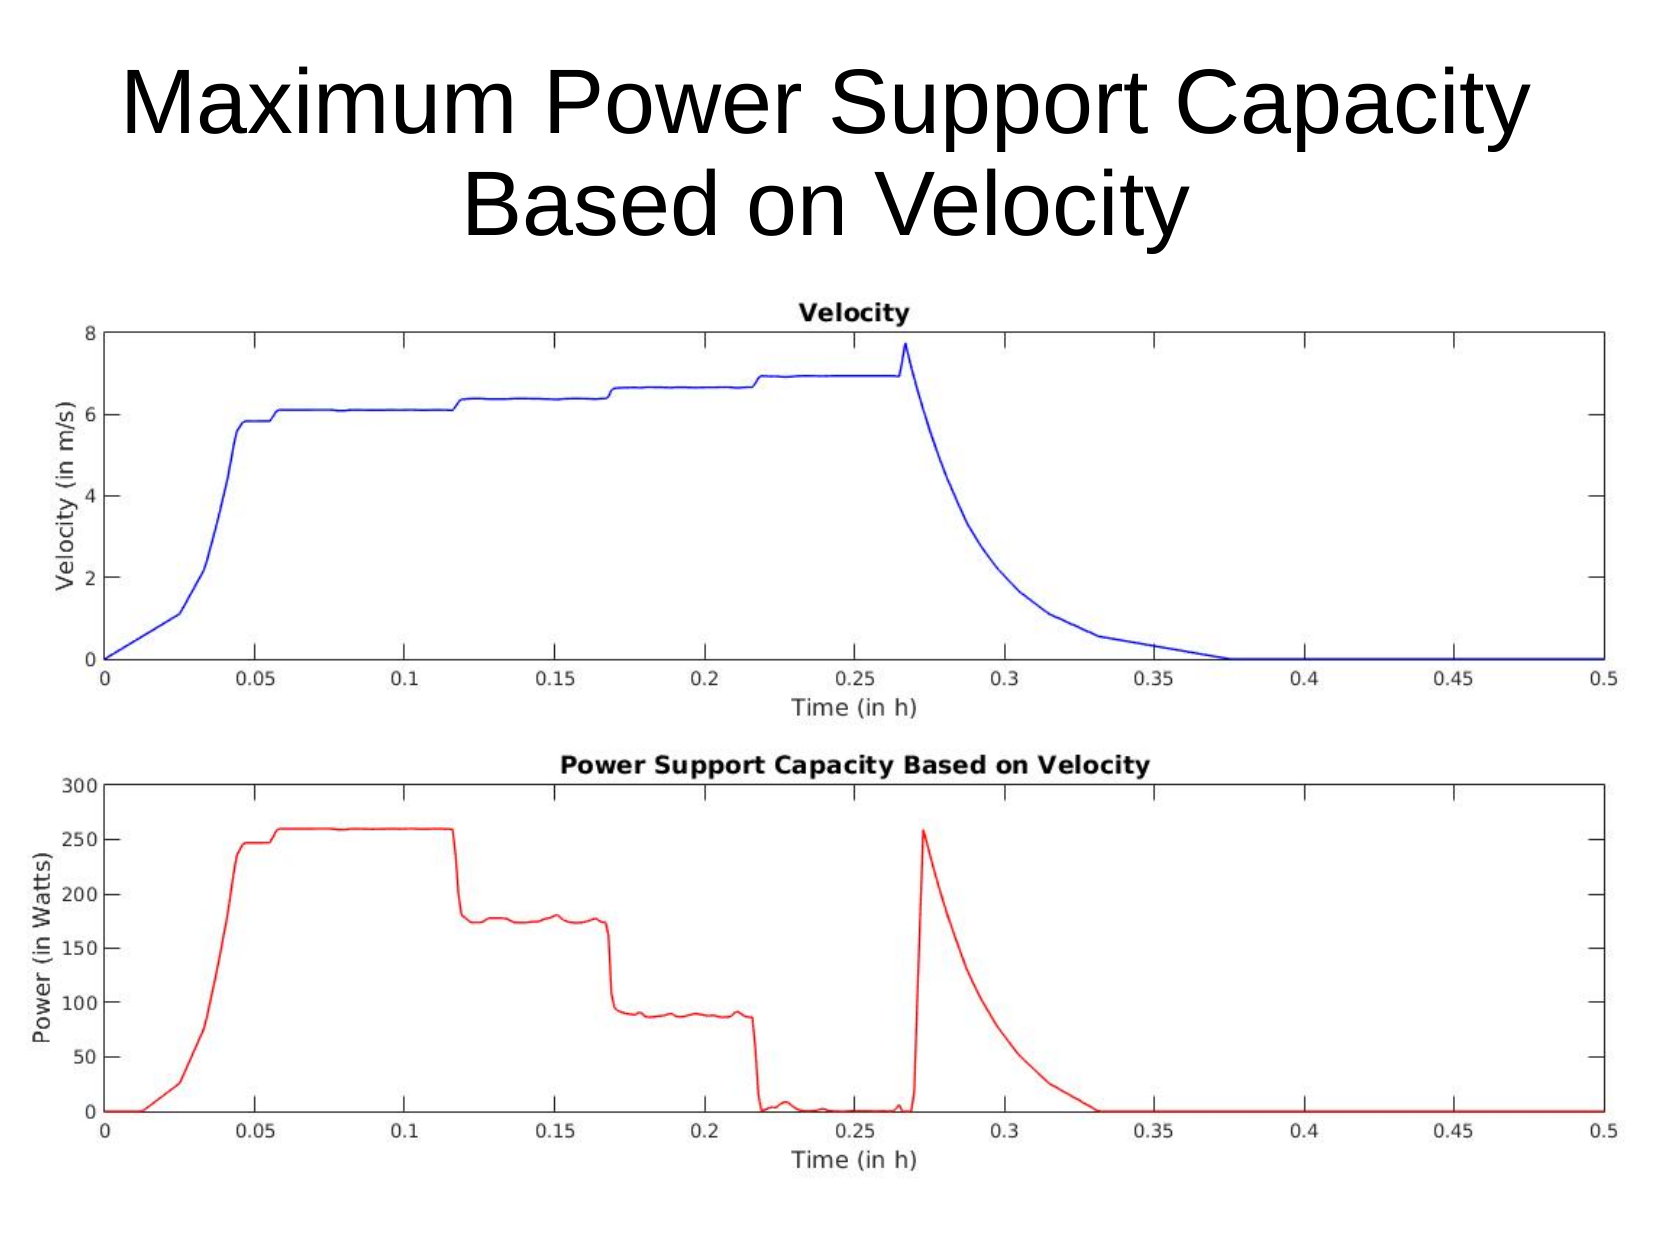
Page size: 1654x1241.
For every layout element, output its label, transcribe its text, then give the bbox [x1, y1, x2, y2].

picture [15, 288, 1635, 1186]
title Maximum Power Support Capacity Based on Velocity [82, 49, 1571, 257]
